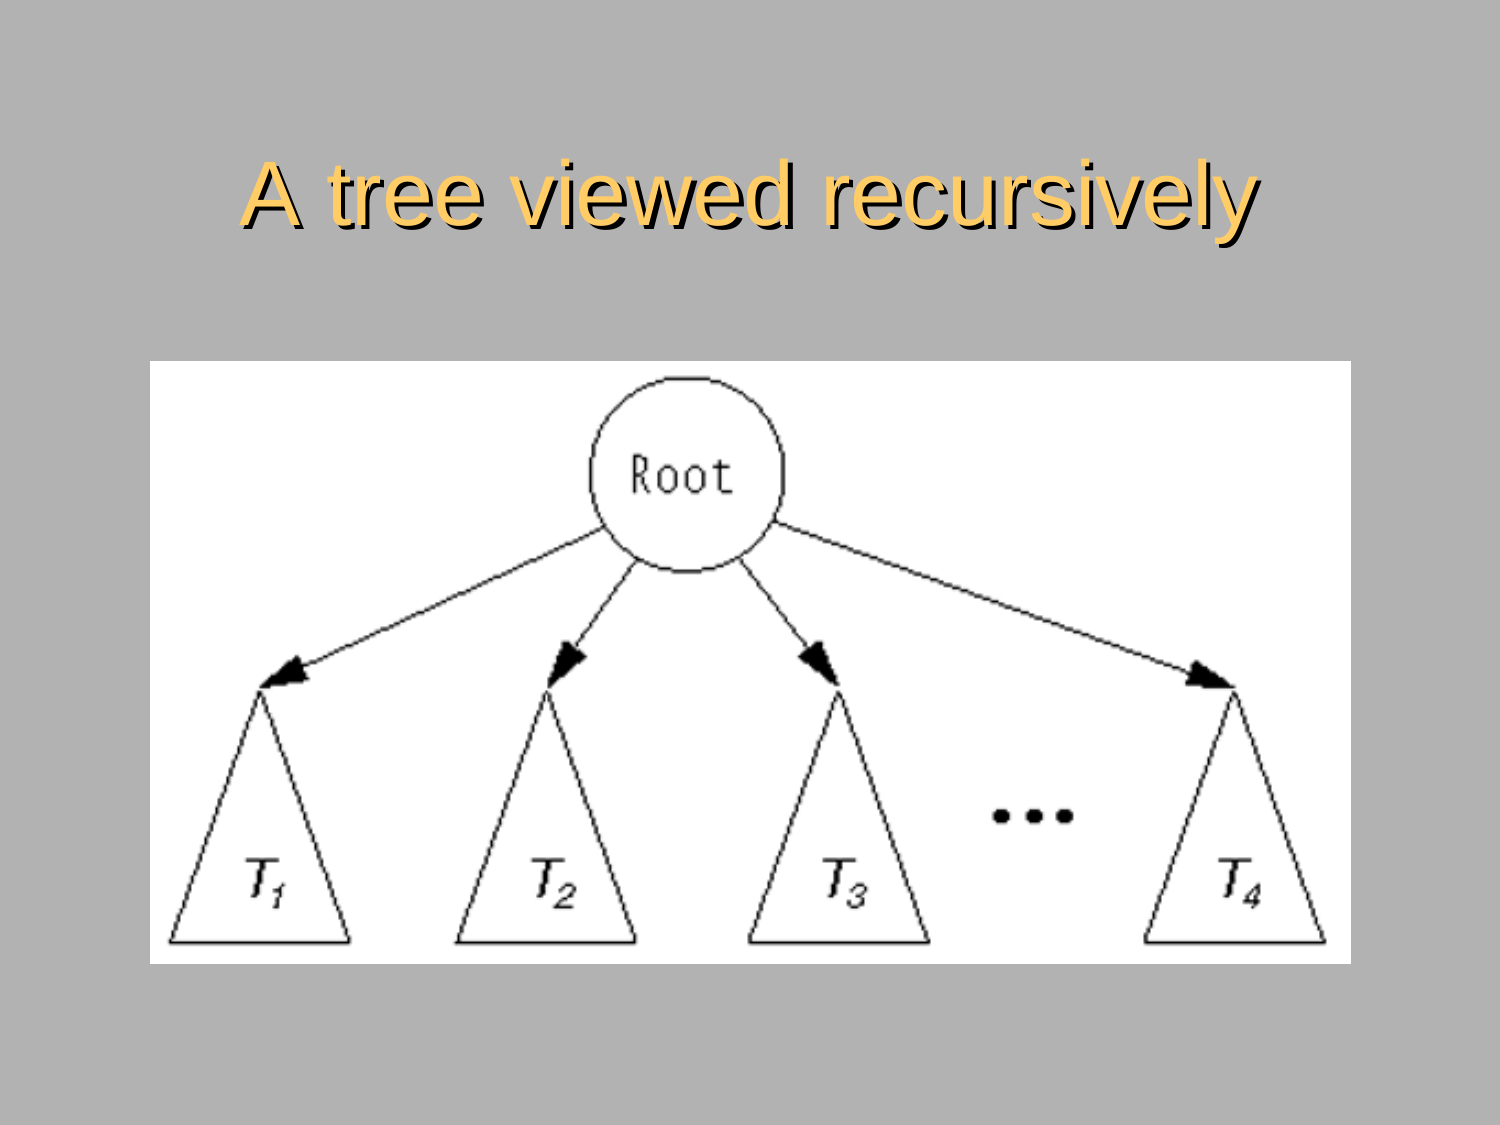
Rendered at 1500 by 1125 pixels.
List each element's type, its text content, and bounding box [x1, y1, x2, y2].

picture [150, 361, 1351, 964]
title A tree viewed recursively [112, 99, 1388, 288]
